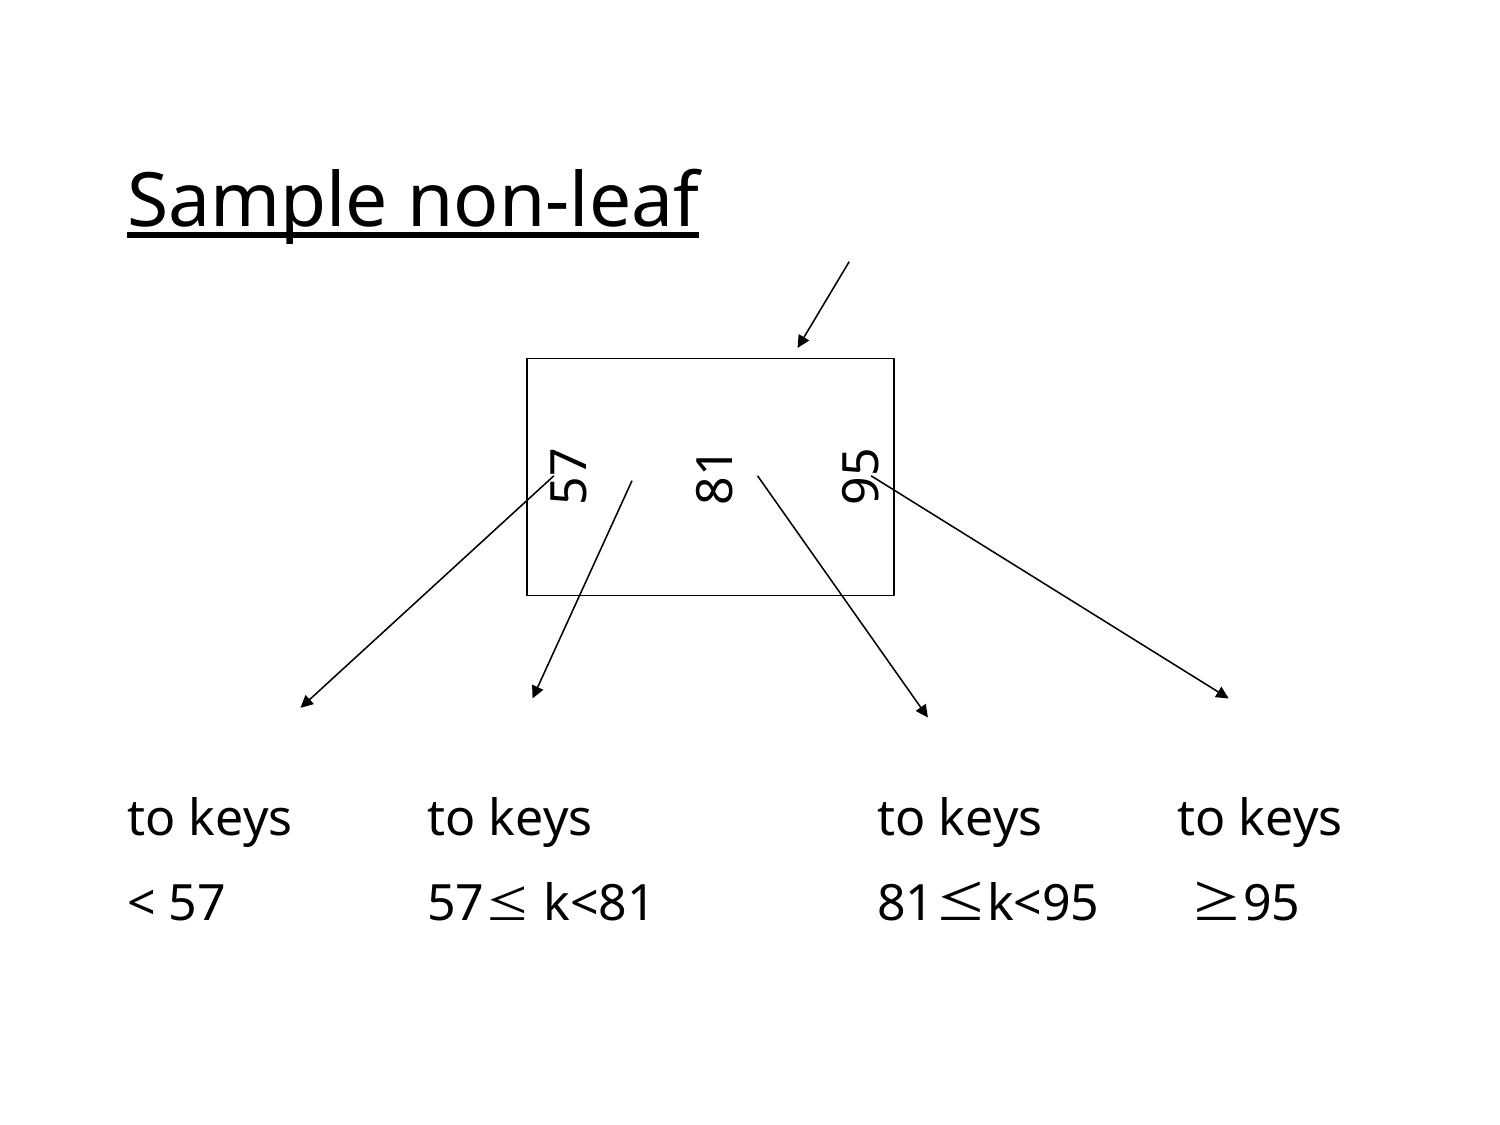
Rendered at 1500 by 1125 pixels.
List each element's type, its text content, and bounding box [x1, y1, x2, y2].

title Sample non-leaf [112, 99, 1388, 288]
list to keys to keys to keys to keys < 57 57 k<81 81k<95 95 [112, 324, 1388, 1000]
text_box 57 81 95 [526, 358, 895, 596]
